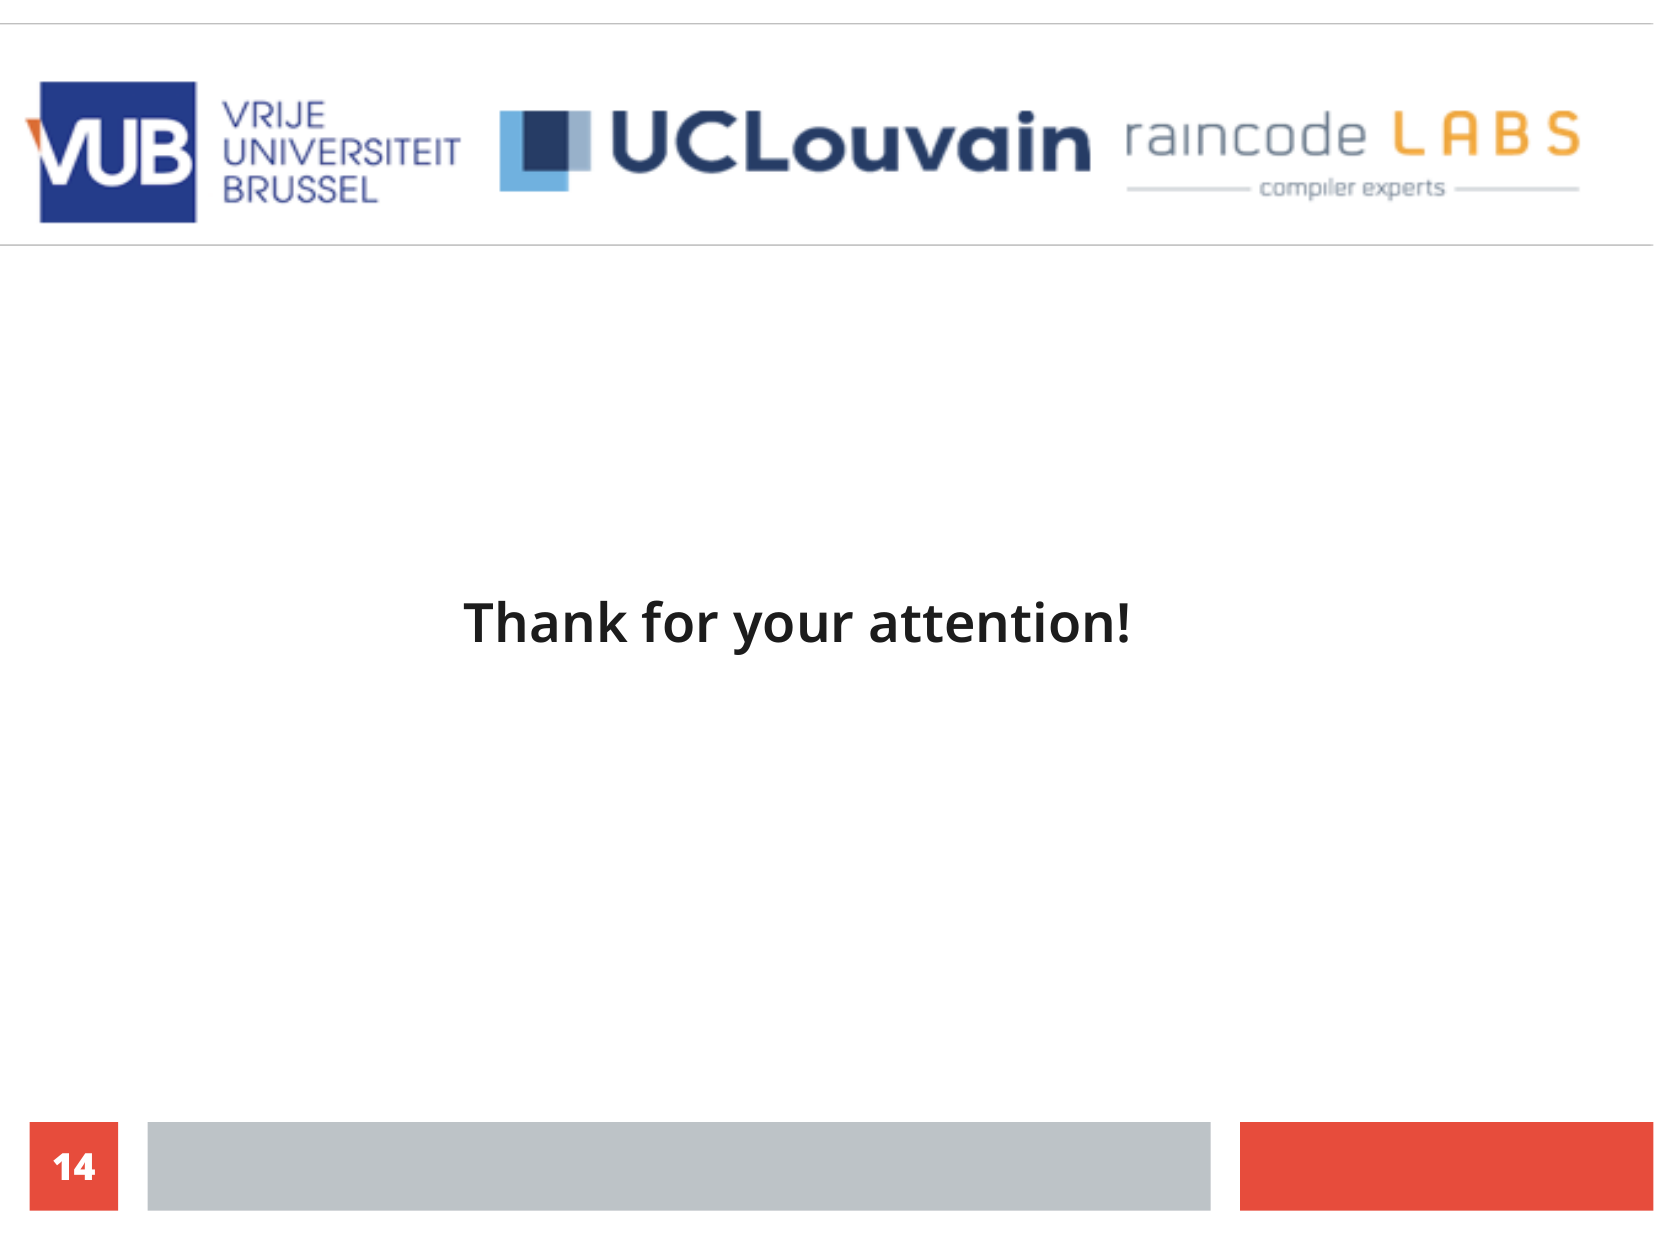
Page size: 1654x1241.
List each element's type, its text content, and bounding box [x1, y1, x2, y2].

picture [0, 22, 1654, 248]
list Thank for your attention! [45, 585, 1551, 877]
